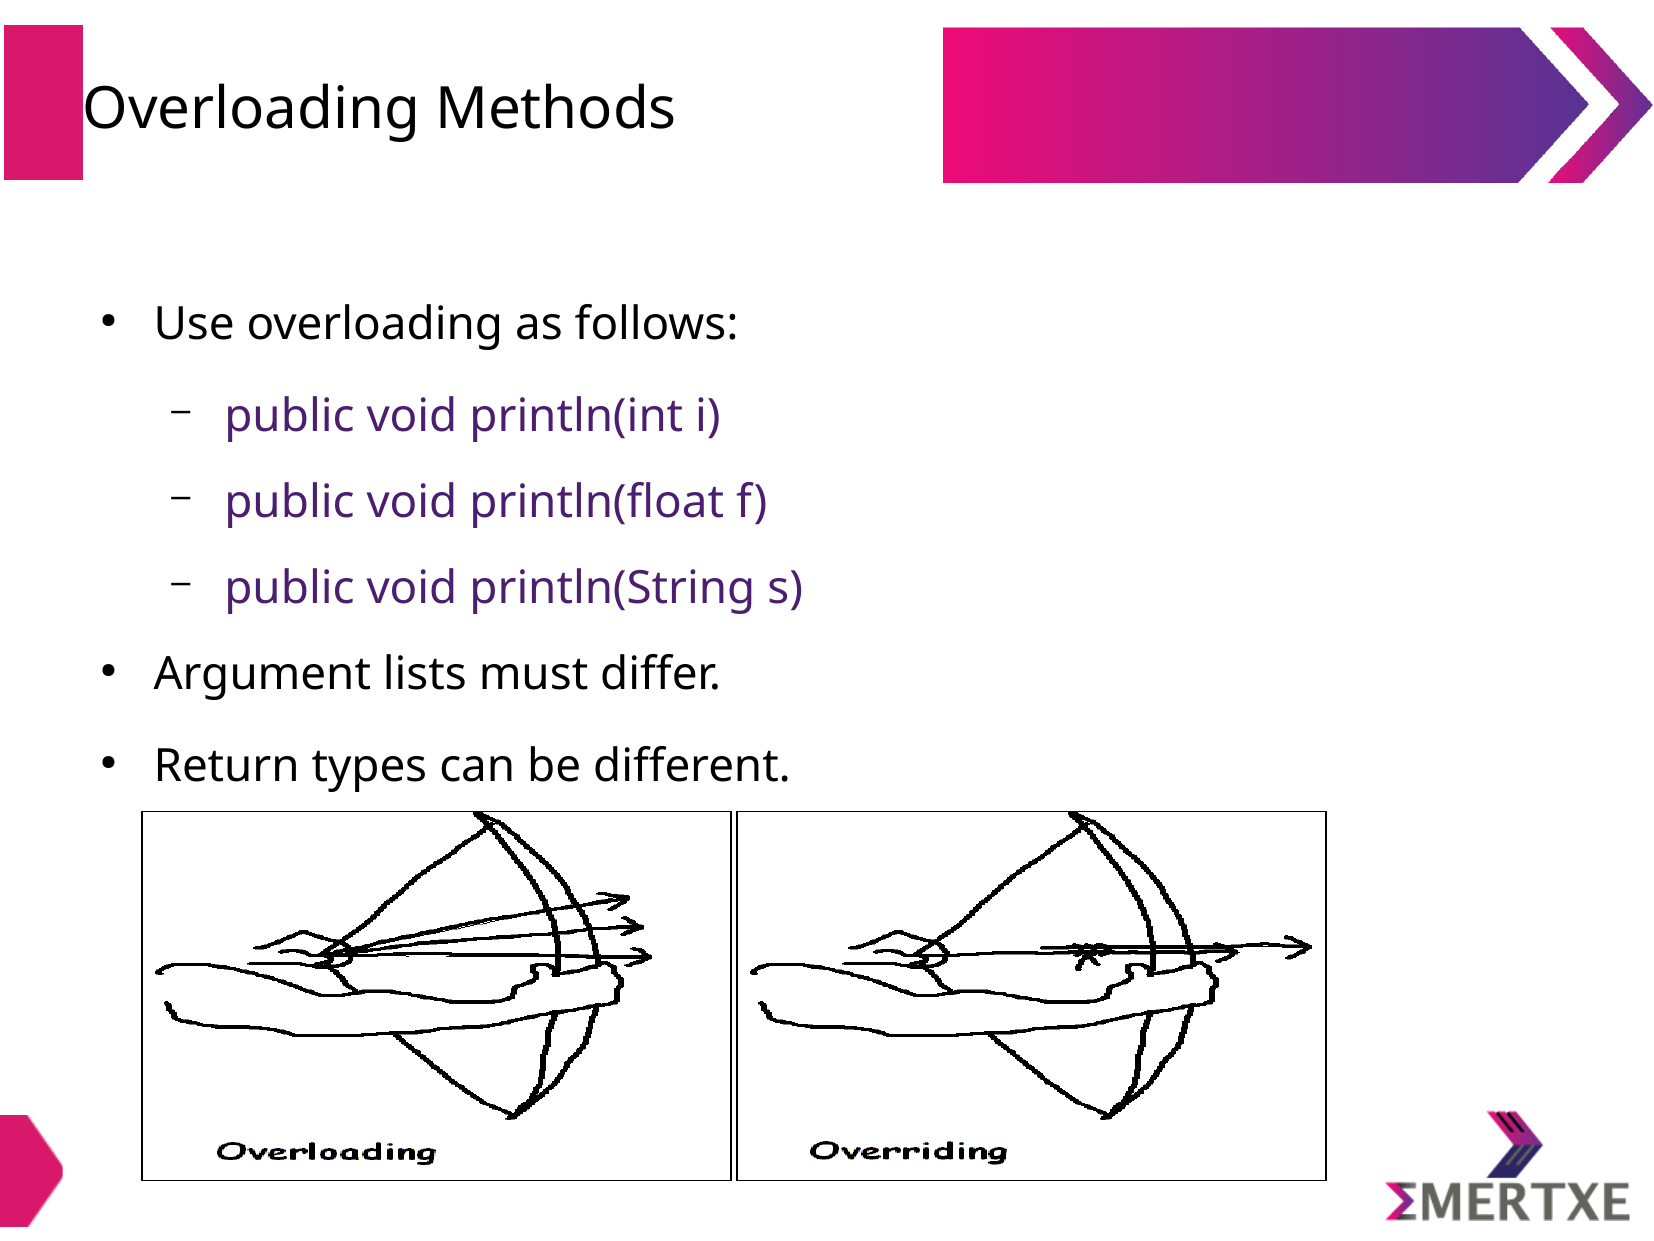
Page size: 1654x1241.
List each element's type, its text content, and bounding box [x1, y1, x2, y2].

picture [139, 809, 1336, 1186]
picture [1571, 27, 1653, 183]
picture [1385, 1107, 1631, 1221]
title Overloading Methods [82, 2, 1571, 210]
list Use overloading as follows: public void println(int i) public void println(float f) public void println(String s) Argument lists must differ. Return types can be different. [82, 290, 1571, 1010]
